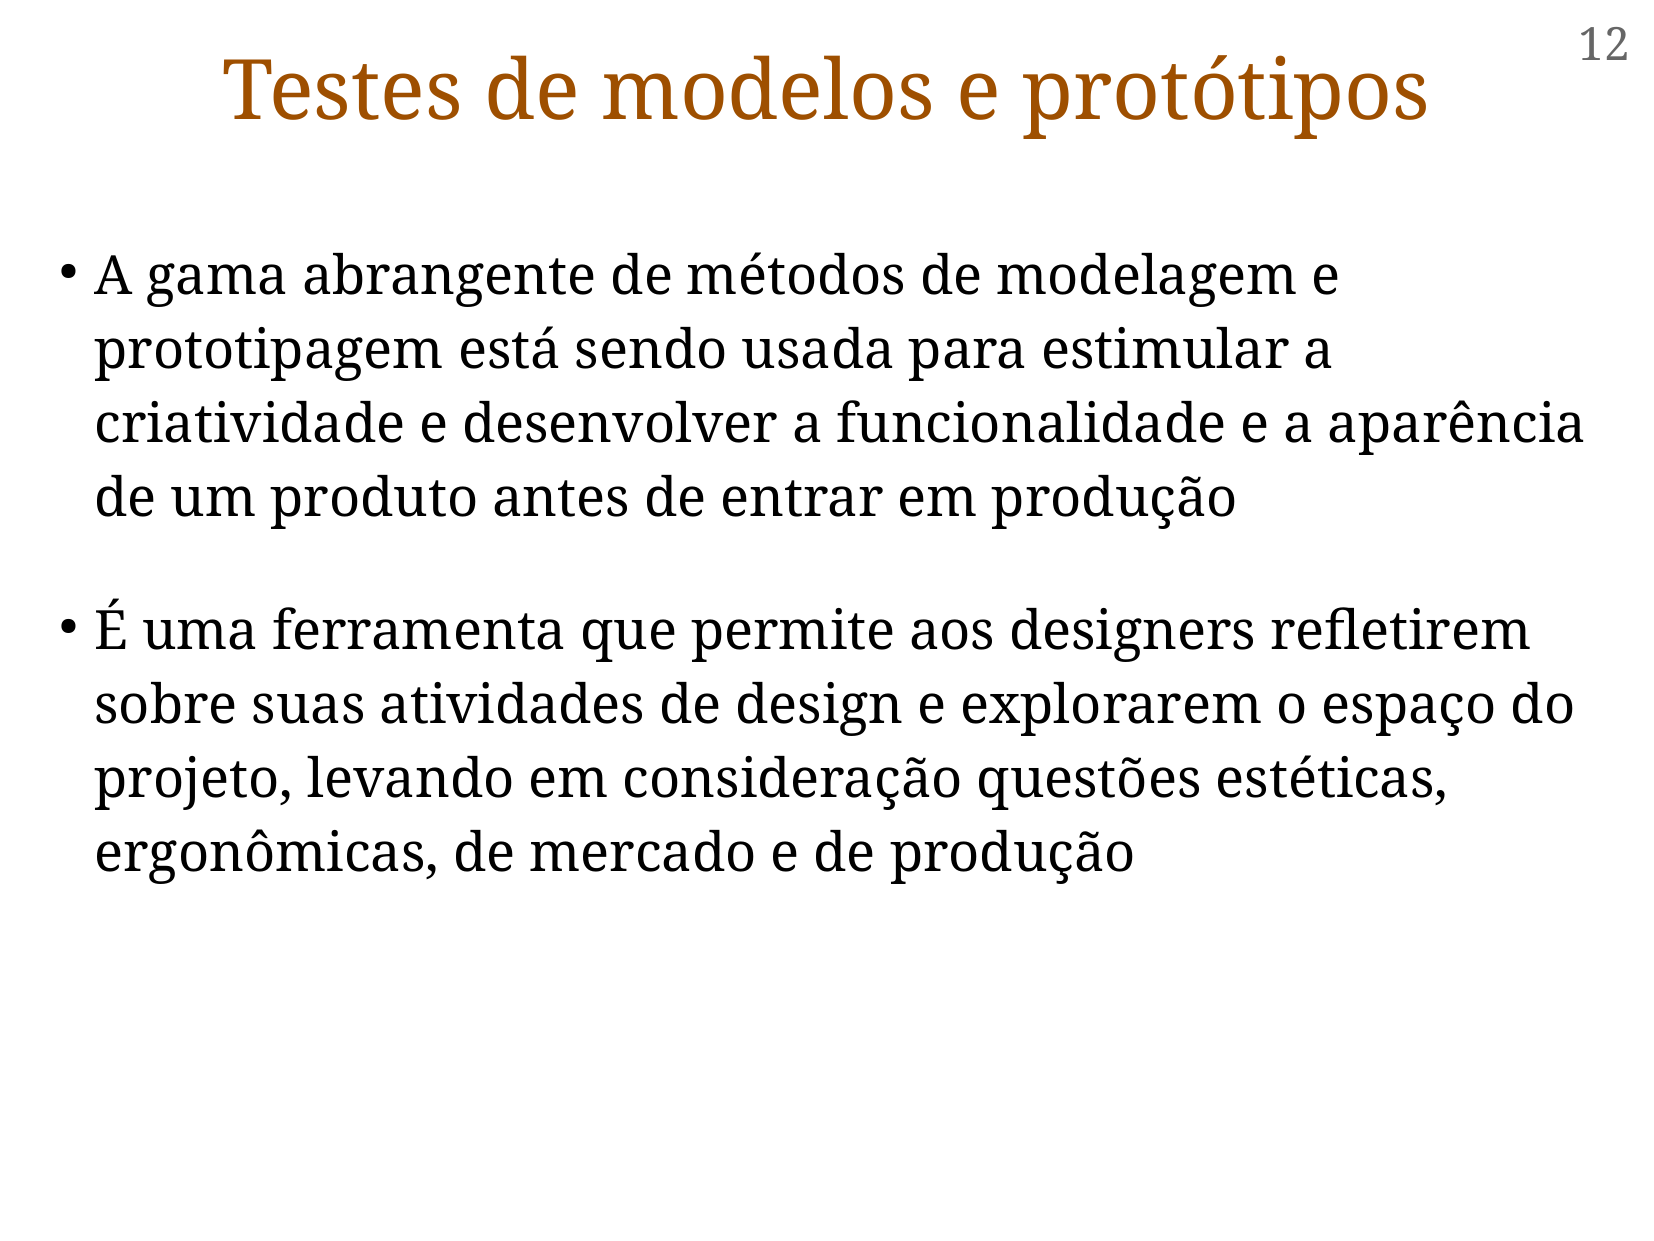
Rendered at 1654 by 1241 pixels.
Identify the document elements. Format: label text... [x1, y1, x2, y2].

title Testes de modelos e protótipos [59, 29, 1595, 148]
list A gama abrangente de métodos de modelagem e prototipagem está sendo usada para estimular a criatividade e desenvolver a funcionalidade e a aparência de um produto antes de entrar em produção É uma ferramenta que permite aos designers refletirem sobre suas atividades de design e explorarem o espaço do projeto, levando em consideração questões estéticas, ergonômicas, de mercado e de produção [59, 236, 1595, 1211]
